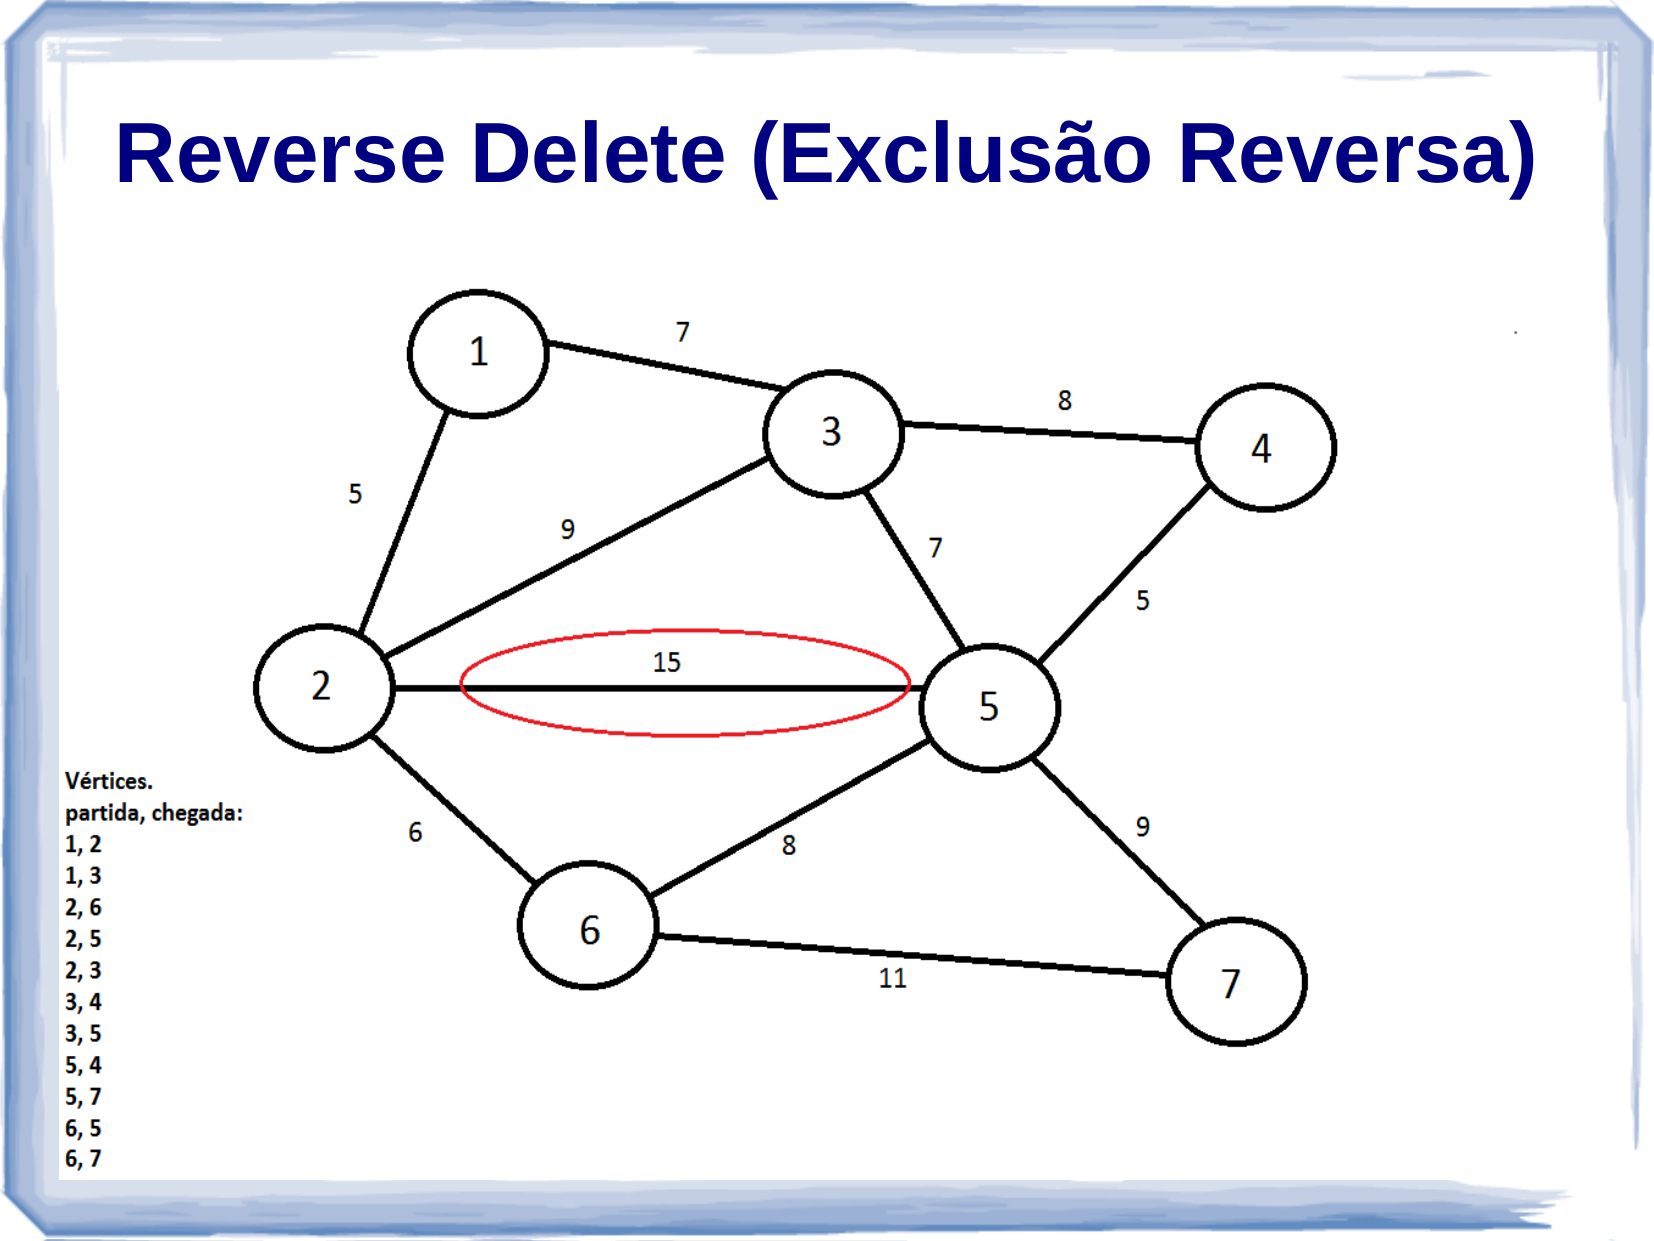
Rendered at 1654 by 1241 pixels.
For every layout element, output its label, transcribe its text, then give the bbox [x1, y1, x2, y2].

picture [0, 0, 1654, 1241]
title Reverse Delete (Exclusão Reversa) [82, 49, 1571, 222]
